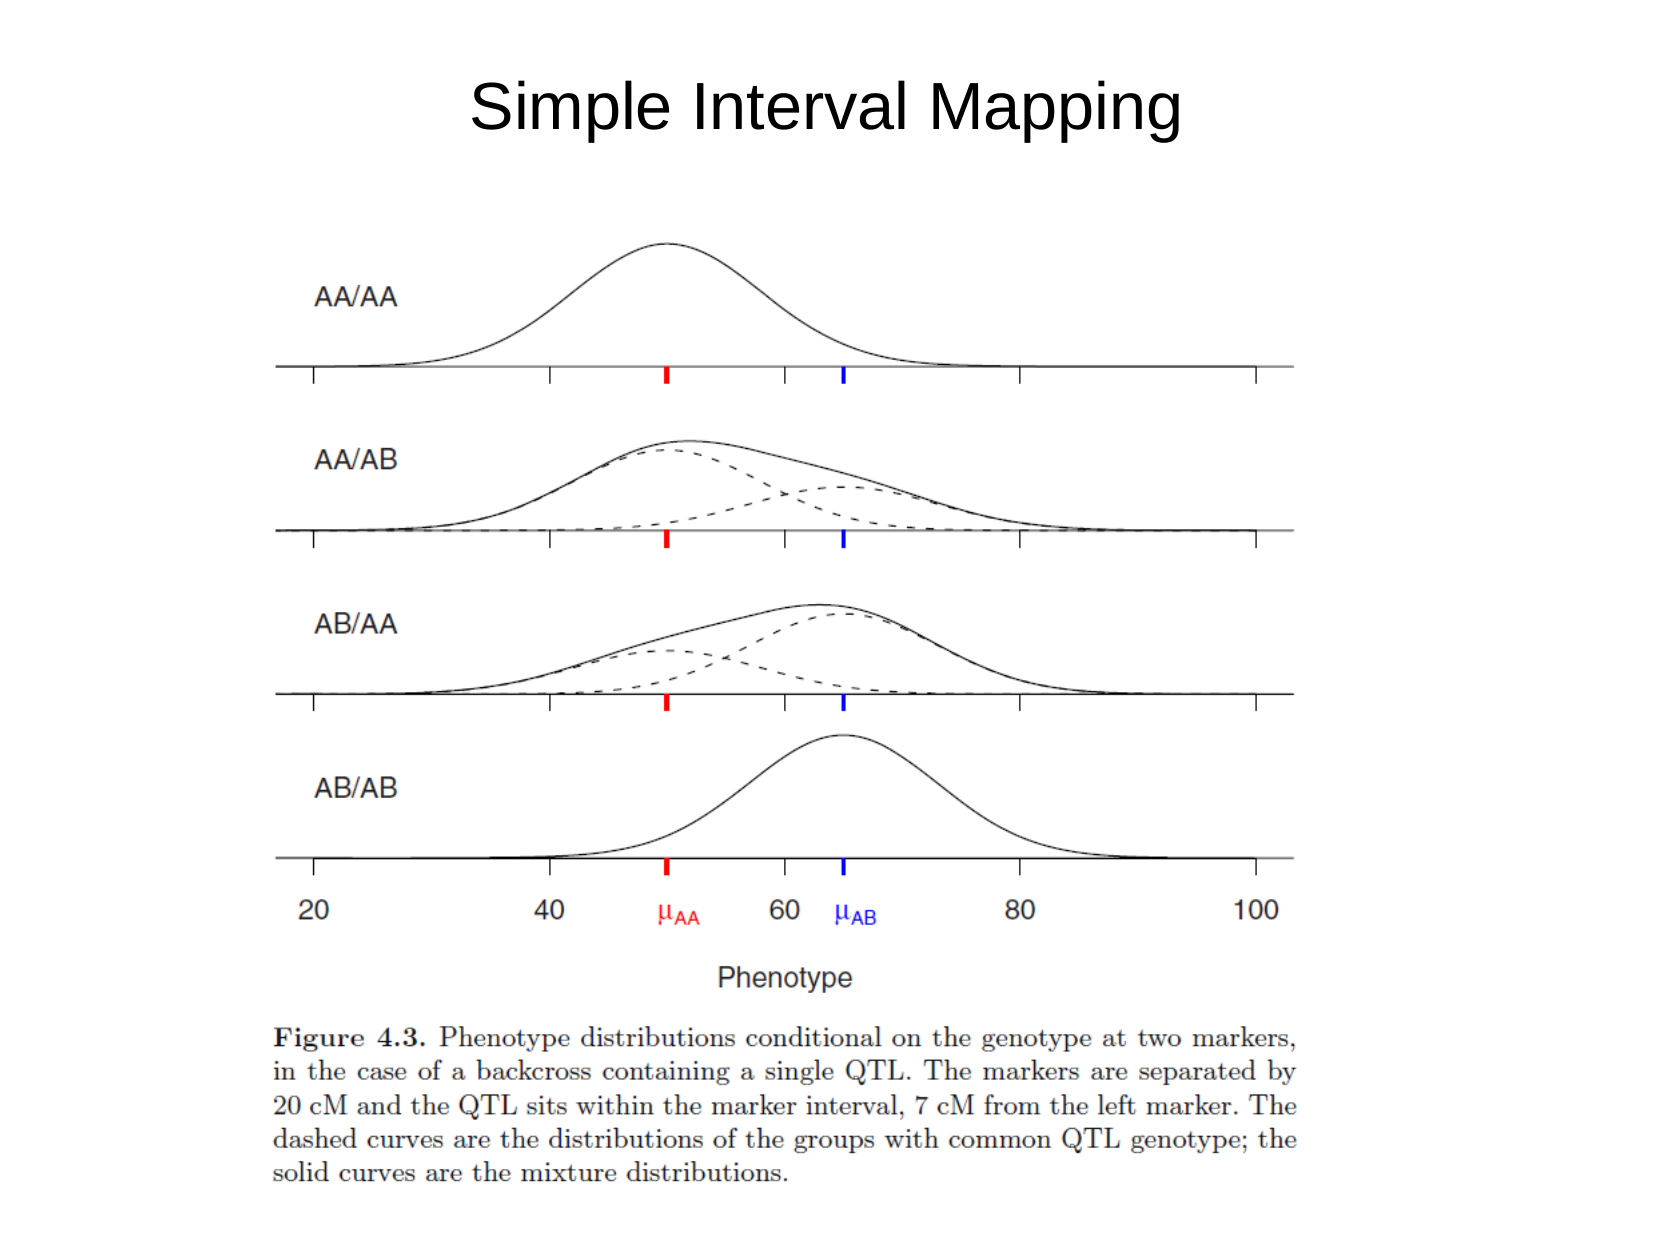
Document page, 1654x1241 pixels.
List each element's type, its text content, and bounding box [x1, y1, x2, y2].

picture [249, 213, 1309, 1192]
title Simple Interval Mapping [82, 49, 1571, 164]
